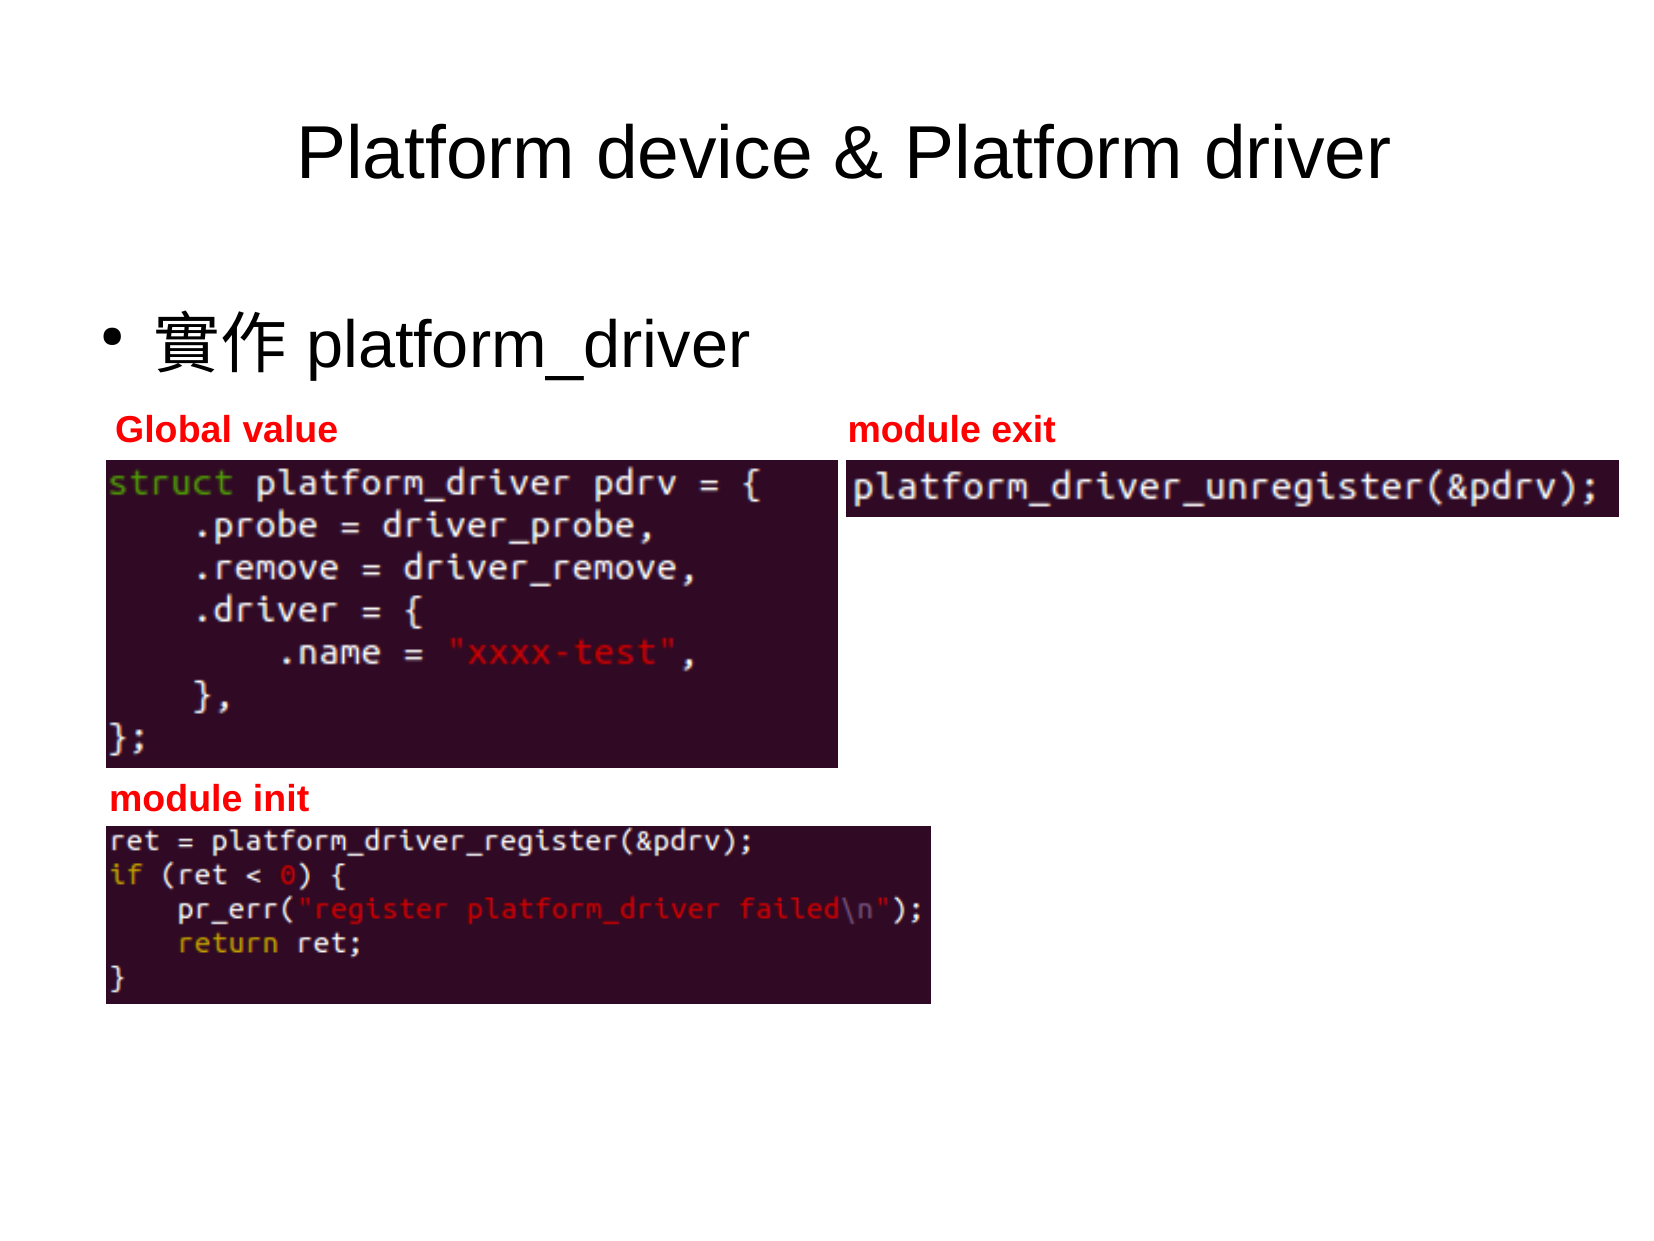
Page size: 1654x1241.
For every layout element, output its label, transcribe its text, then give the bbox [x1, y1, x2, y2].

title Platform device & Platform driver [82, 49, 1571, 257]
picture [106, 826, 931, 1004]
picture [106, 460, 838, 768]
text_box module init [94, 769, 390, 827]
list 實作platform_driver [82, 290, 1571, 1010]
text_box Global value [100, 401, 396, 459]
picture [846, 460, 1619, 517]
text_box module exit [832, 401, 1128, 459]
